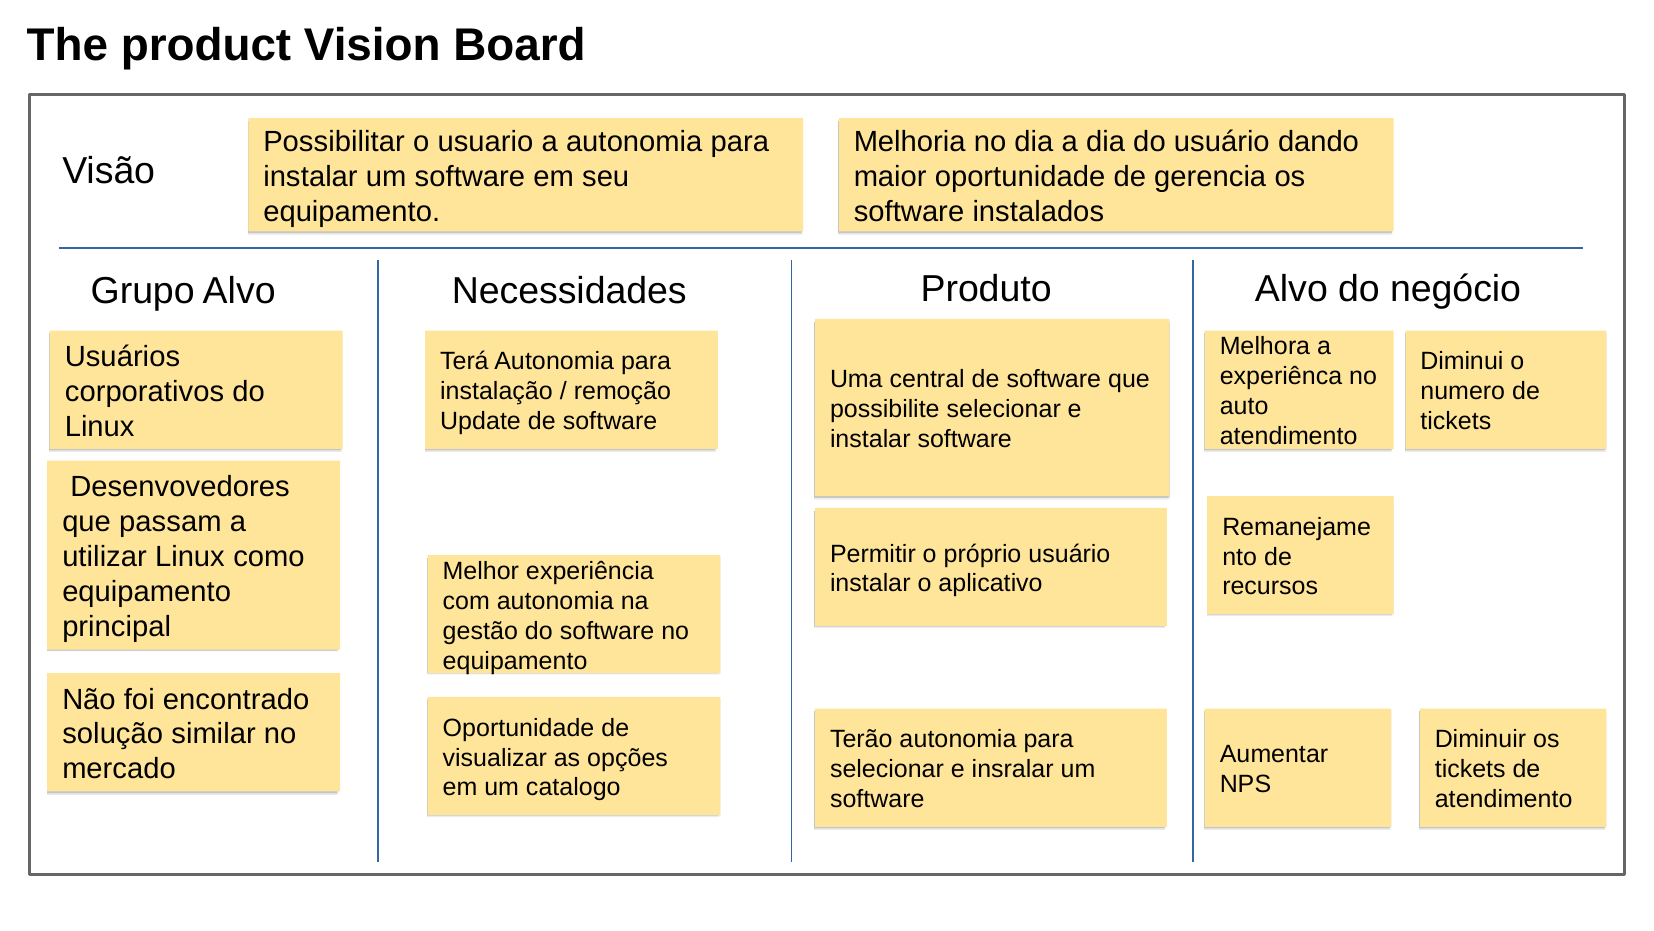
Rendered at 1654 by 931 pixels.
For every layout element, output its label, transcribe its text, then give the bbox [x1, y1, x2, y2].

text_box Grupo Alvo [47, 262, 319, 319]
text_box Possibilitar o usuario a autonomia para instalar um software em seu equipamento. [248, 118, 804, 232]
text_box Produto [850, 259, 1123, 317]
text_box Desenvovedores que passam a utilizar Linux como equipamento principal [47, 460, 341, 650]
text_box Permitir o próprio usuário instalar o aplicativo [814, 507, 1167, 626]
text_box Remanejamento de recursos [1207, 496, 1394, 615]
text_box Terão autonomia para selecionar e insralar um software [814, 708, 1167, 827]
text_box Alvo do negócio [1240, 259, 1548, 319]
text_box Aumentar NPS [1204, 708, 1392, 827]
text_box Usuários corporativos do Linux [49, 330, 343, 449]
text_box Necessidades [437, 262, 709, 319]
text_box Uma central de software que possibilite selecionar e instalar software [814, 318, 1170, 497]
text_box Melhoria no dia a dia do usuário dando maior oportunidade de gerencia os software instalados [838, 118, 1394, 232]
text_box Diminuir os tickets de atendimento [1419, 708, 1607, 827]
text_box Melhora a experiênca no auto atendimento [1204, 330, 1394, 449]
text_box Melhor experiência com autonomia na gestão do software no equipamento [427, 555, 721, 674]
text_box [29, 94, 1625, 875]
text_box The product Vision Board [11, 11, 615, 78]
text_box Oportunidade de visualizar as opções em um catalogo [427, 696, 721, 815]
text_box Diminui o numero de tickets [1405, 330, 1607, 449]
text_box Terá Autonomia para instalação / remoção Update de software [425, 330, 718, 449]
text_box Visão [47, 141, 249, 201]
text_box Não foi encontrado solução similar no mercado [47, 673, 341, 792]
